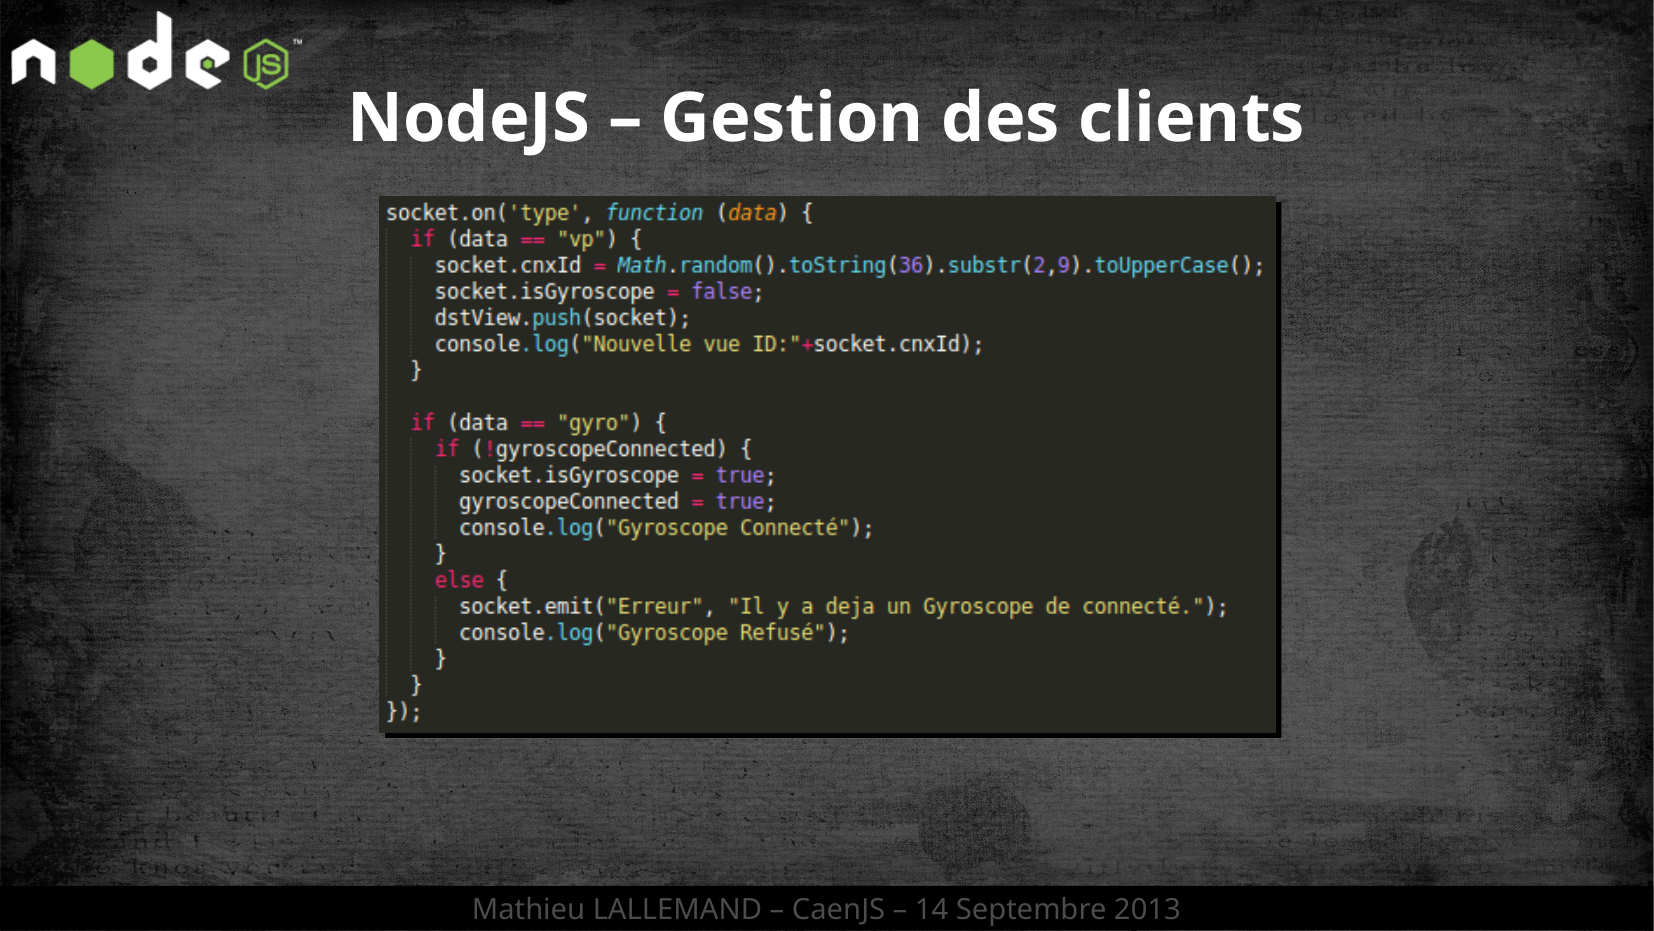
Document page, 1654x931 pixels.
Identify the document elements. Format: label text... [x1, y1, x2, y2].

picture [0, 0, 1654, 885]
text_box Mathieu LALLEMAND – CaenJS – 14 Septembre 2013 [0, 885, 1654, 931]
title NodeJS – Gestion des clients [82, 37, 1571, 193]
